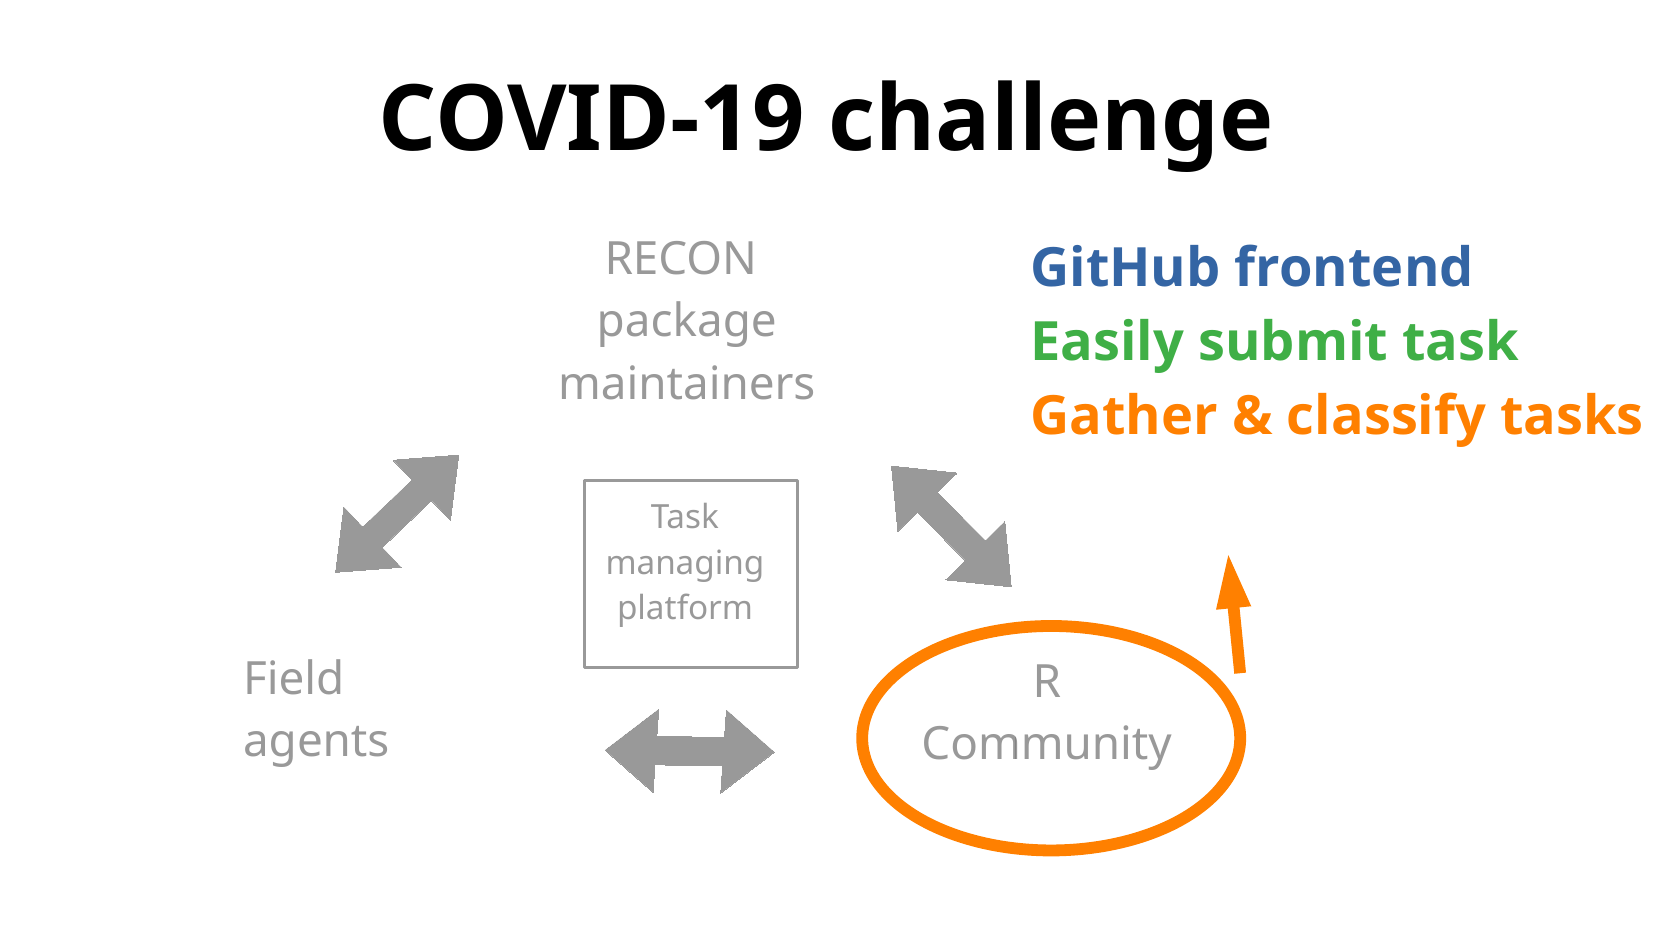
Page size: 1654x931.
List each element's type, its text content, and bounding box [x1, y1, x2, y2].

text_box [869, 632, 1234, 842]
title COVID-19 challenge [82, 37, 1571, 193]
text_box [1156, 768, 1241, 839]
text_box [106, 165, 1241, 851]
text_box GitHub frontend Easily submit task Gather & classify tasks [1016, 221, 1654, 650]
